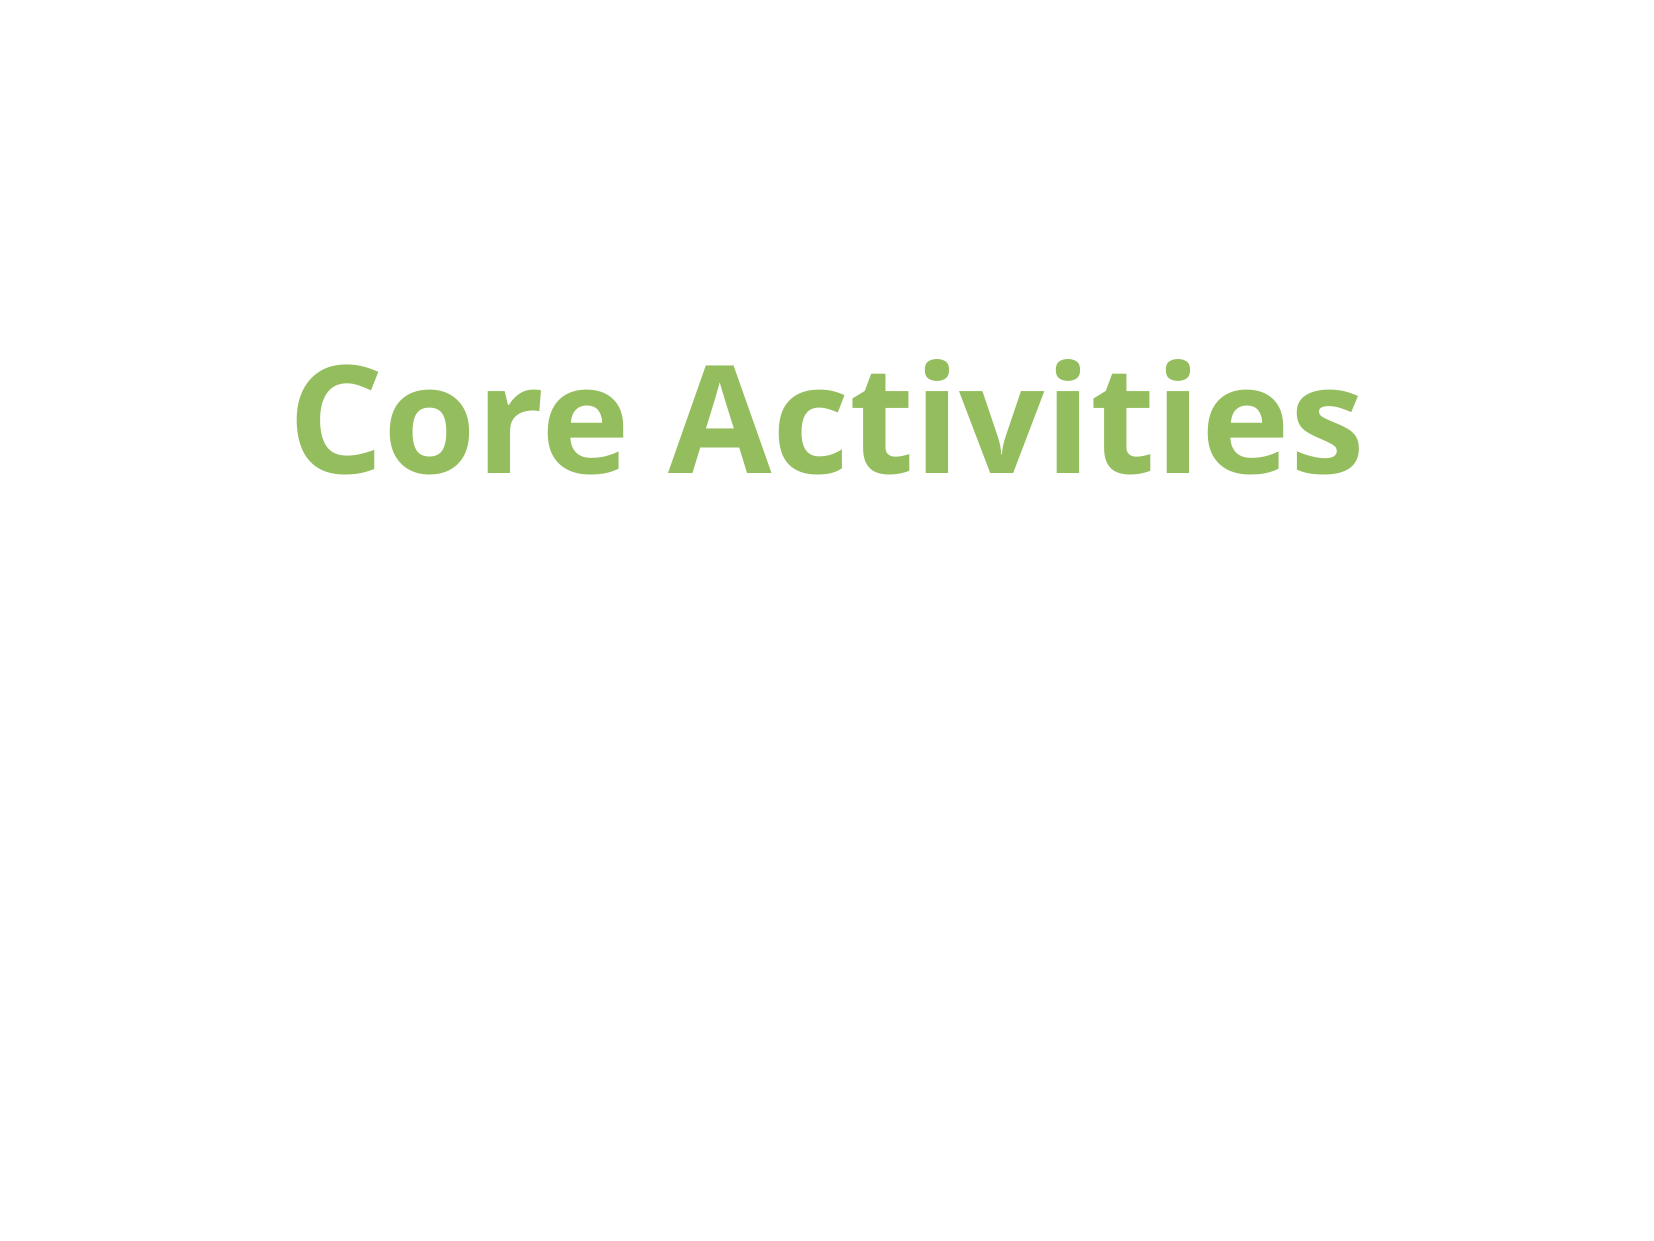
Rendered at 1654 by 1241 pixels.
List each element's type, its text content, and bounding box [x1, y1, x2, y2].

title Core Activities [59, 57, 1595, 1182]
